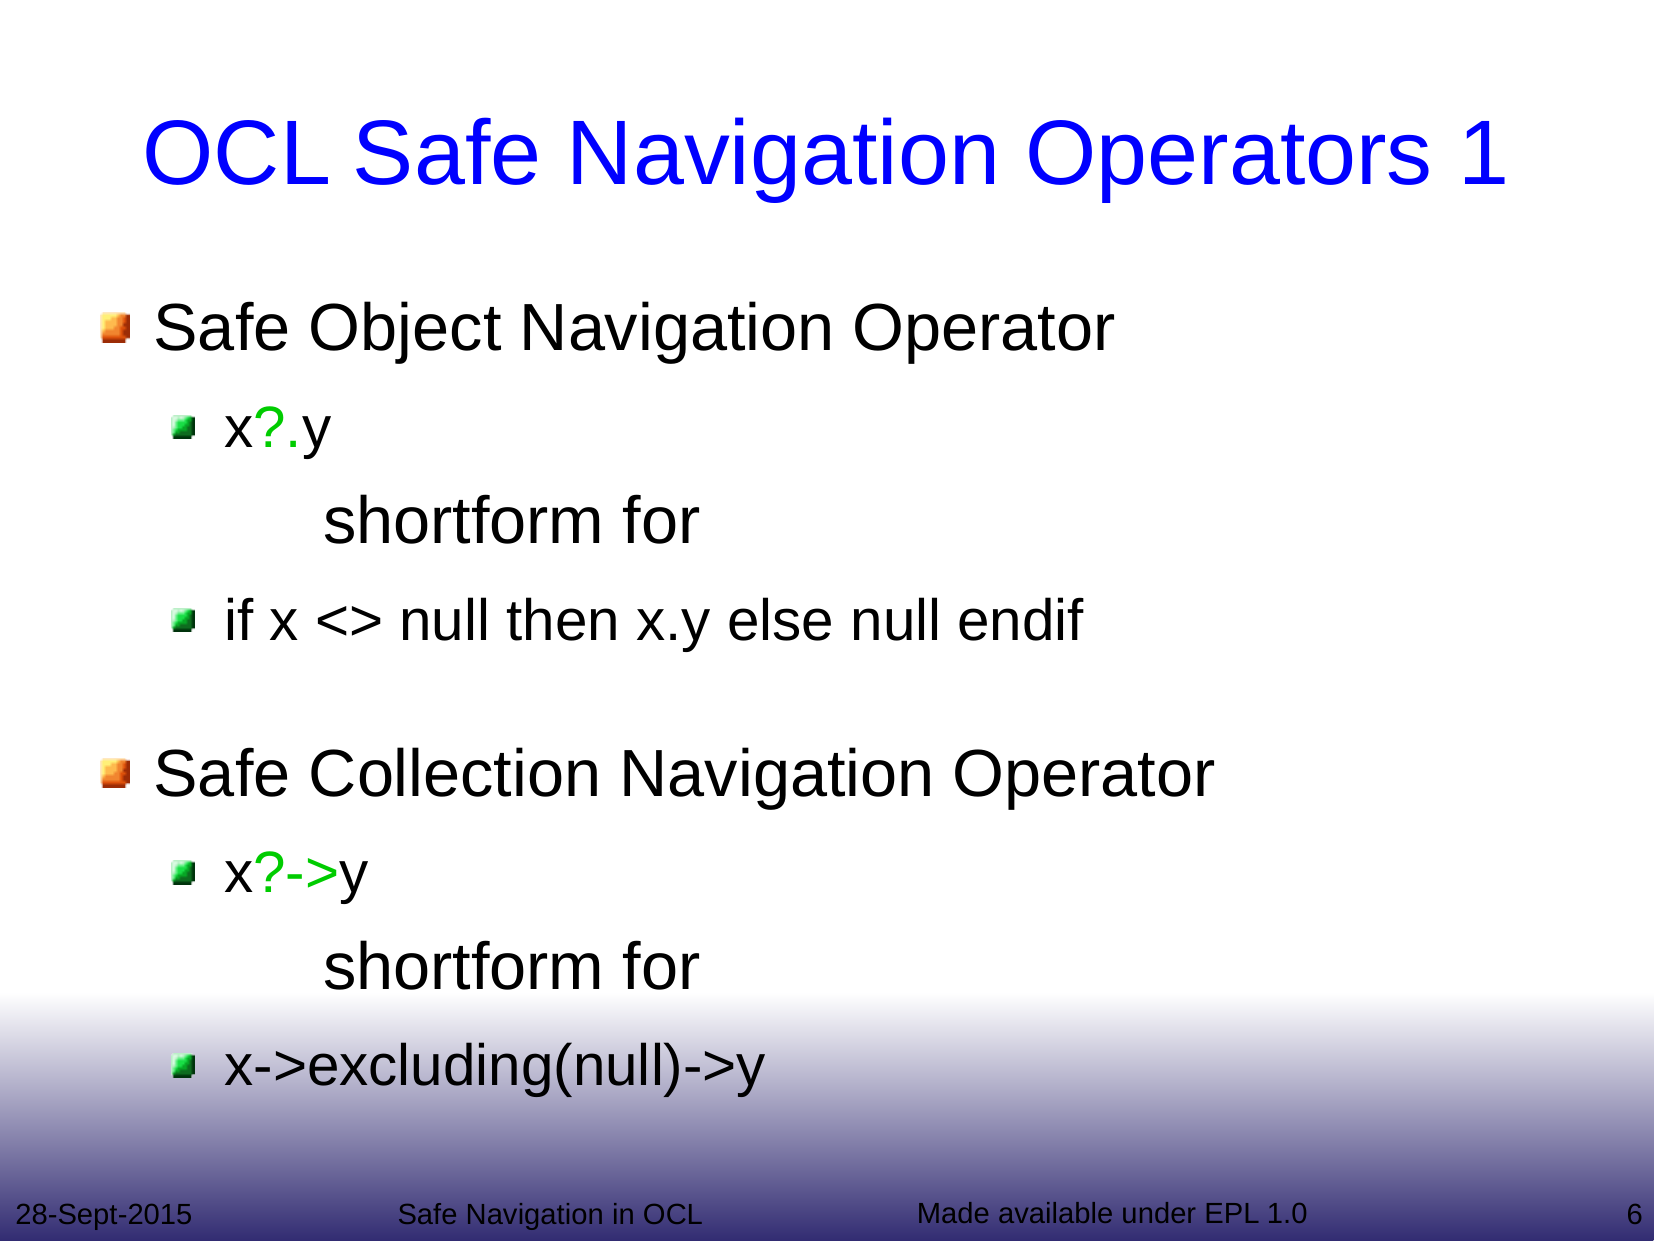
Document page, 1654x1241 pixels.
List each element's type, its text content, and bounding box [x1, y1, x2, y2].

list Safe Object Navigation Operator x?.y shortform for if x <> null then x.y else null endif Safe Collection Navigation Operator x?->y shortform for x->excluding(null)->y [82, 290, 1571, 1109]
title OCL Safe Navigation Operators 1 [82, 49, 1571, 257]
